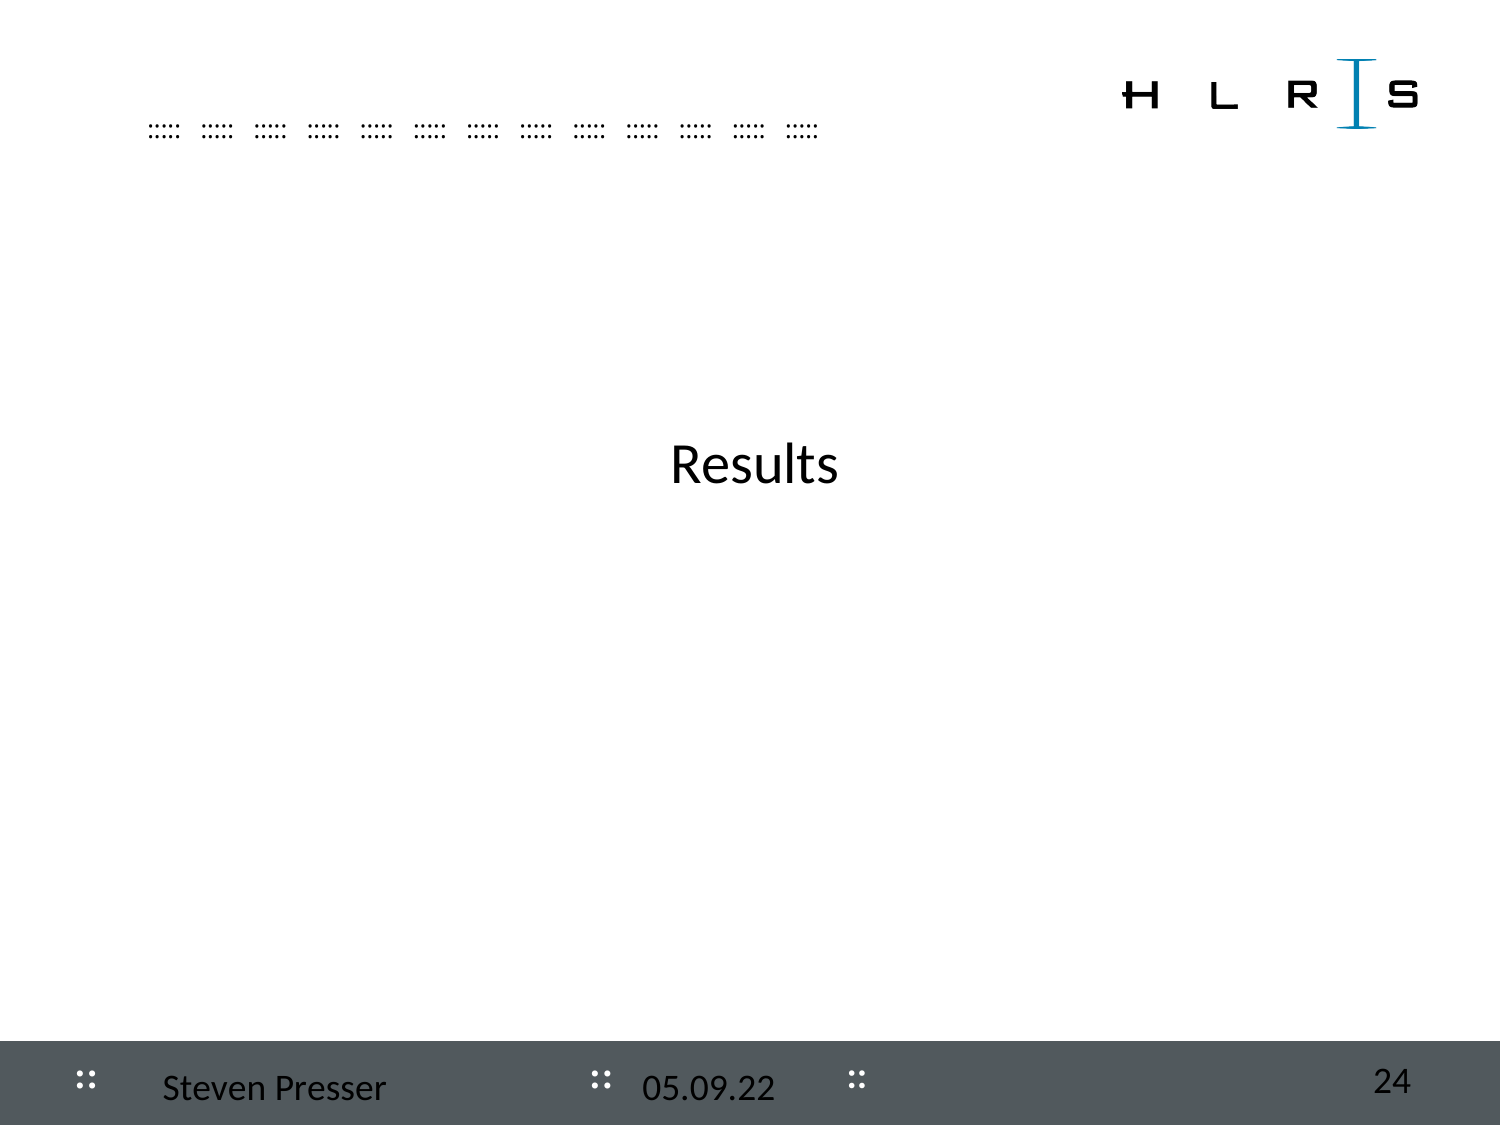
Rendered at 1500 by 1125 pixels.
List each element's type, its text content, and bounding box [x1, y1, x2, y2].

picture [1360, 59, 1418, 108]
picture [1122, 59, 1353, 108]
subtitle Results [46, 108, 1464, 829]
